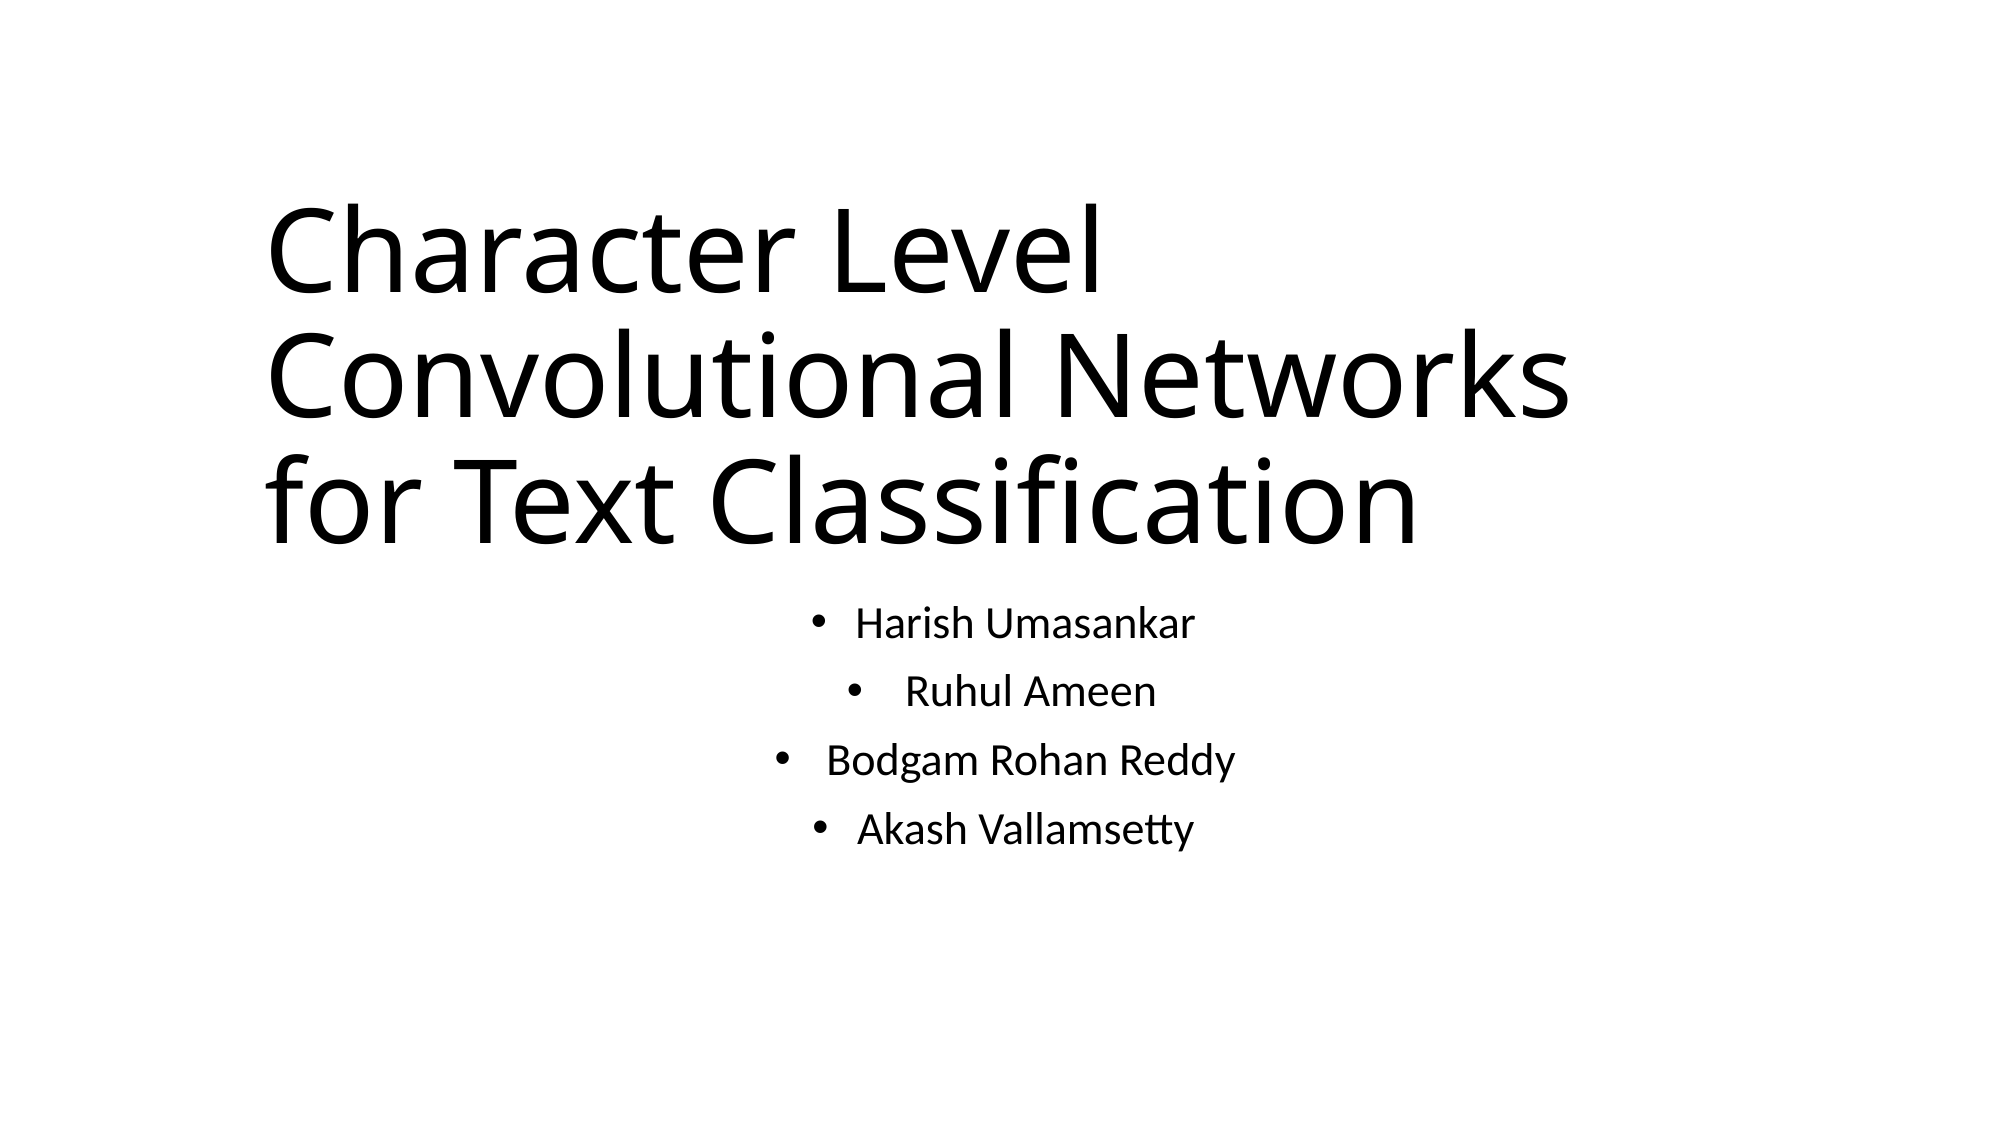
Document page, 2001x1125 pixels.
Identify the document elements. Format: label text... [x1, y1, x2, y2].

title Character Level Convolutional Networks for Text Classification [249, 184, 1750, 576]
subtitle Harish Umasankar Ruhul Ameen Bodgam Rohan Reddy Akash Vallamsetty [249, 590, 1750, 863]
